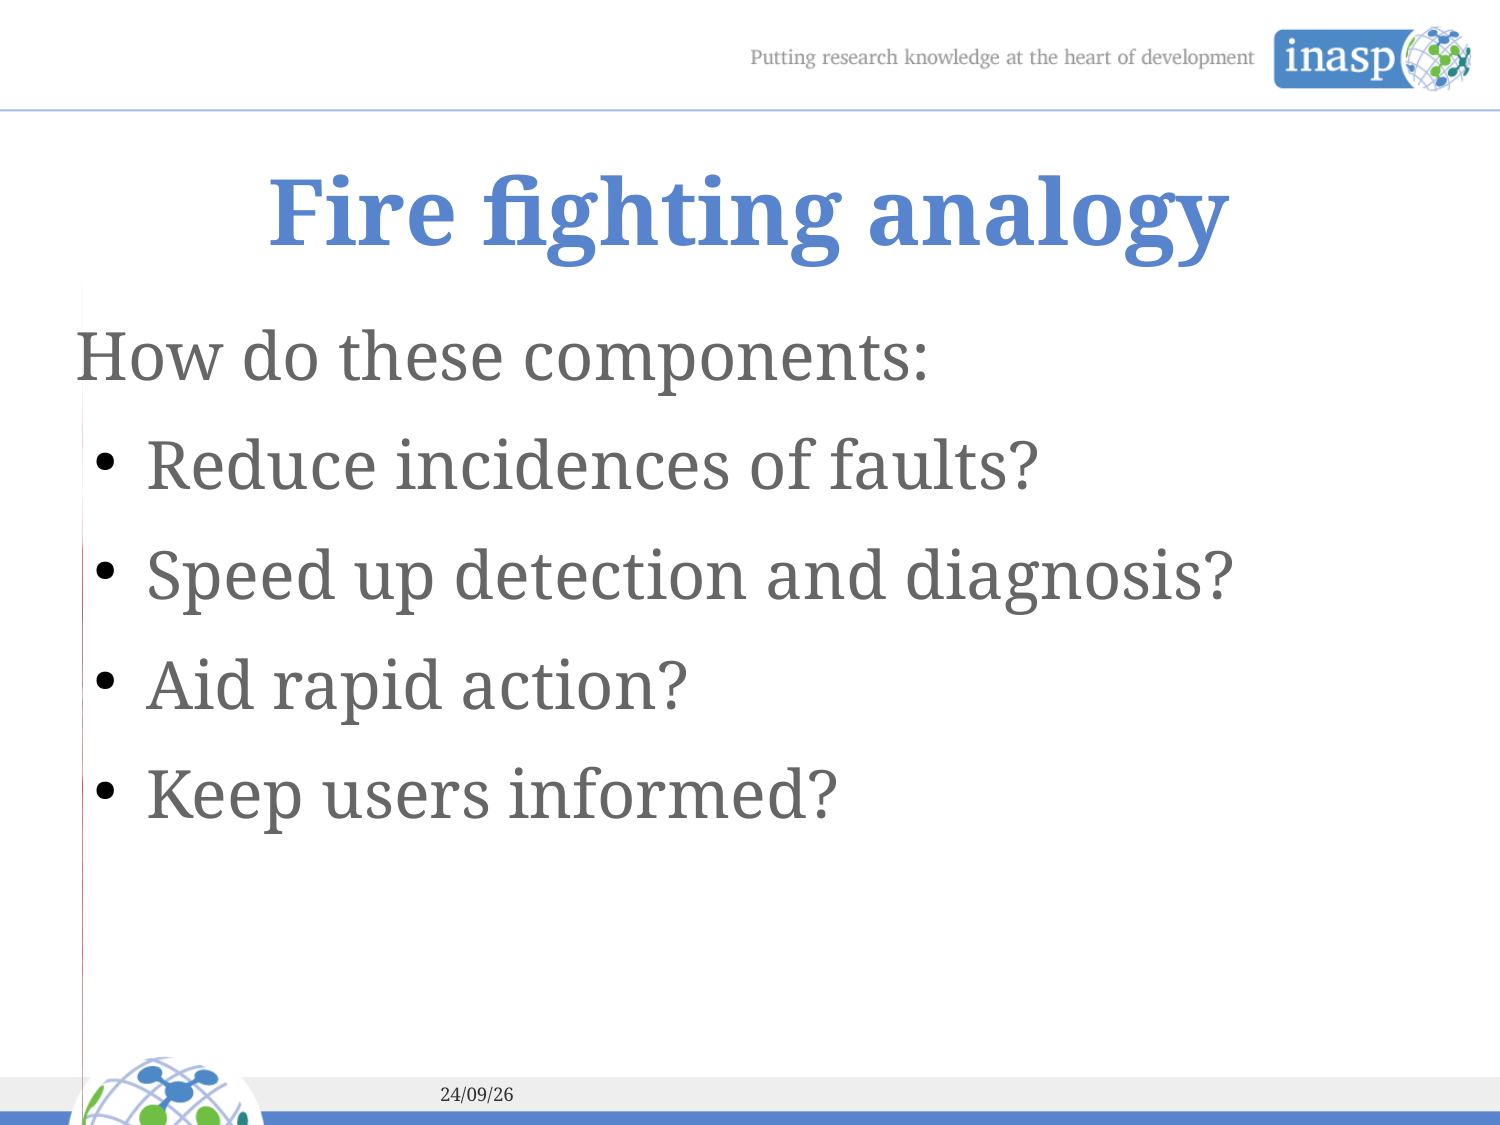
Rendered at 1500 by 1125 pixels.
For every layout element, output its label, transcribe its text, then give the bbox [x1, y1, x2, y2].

title Fire fighting analogy [75, 129, 1426, 313]
list How do these components: Reduce incidences of faults? Speed up detection and diagnosis? Aid rapid action? Keep users informed? [75, 313, 1426, 967]
picture [0, 0, 1500, 1125]
